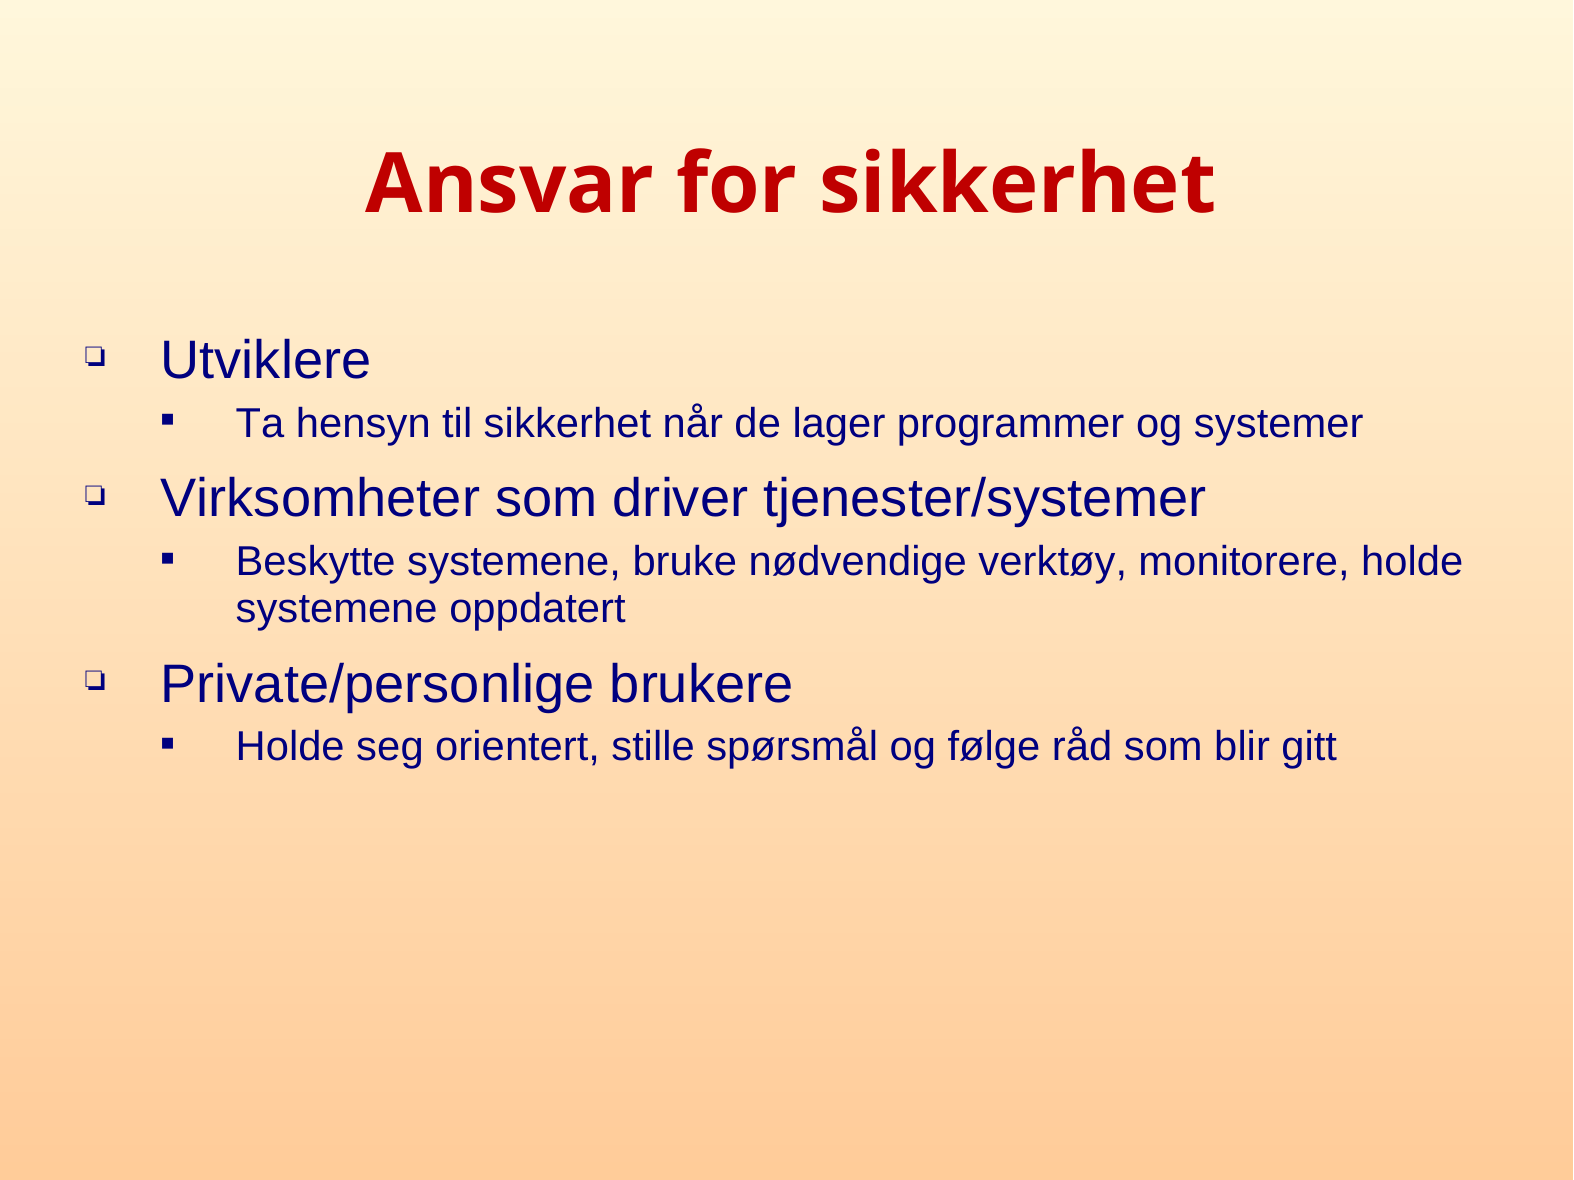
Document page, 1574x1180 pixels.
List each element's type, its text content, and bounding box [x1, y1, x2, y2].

title Ansvar for sikkerhet [39, 54, 1543, 309]
list Utviklere Ta hensyn til sikkerhet når de lager programmer og systemer Virksomheter som driver tjenester/systemer Beskytte systemene, bruke nødvendige verktøy, monitorere, holde systemene oppdatert Private/personlige brukere Holde seg orientert, stille spørsmål og følge råd som blir gitt [85, 336, 1539, 1170]
